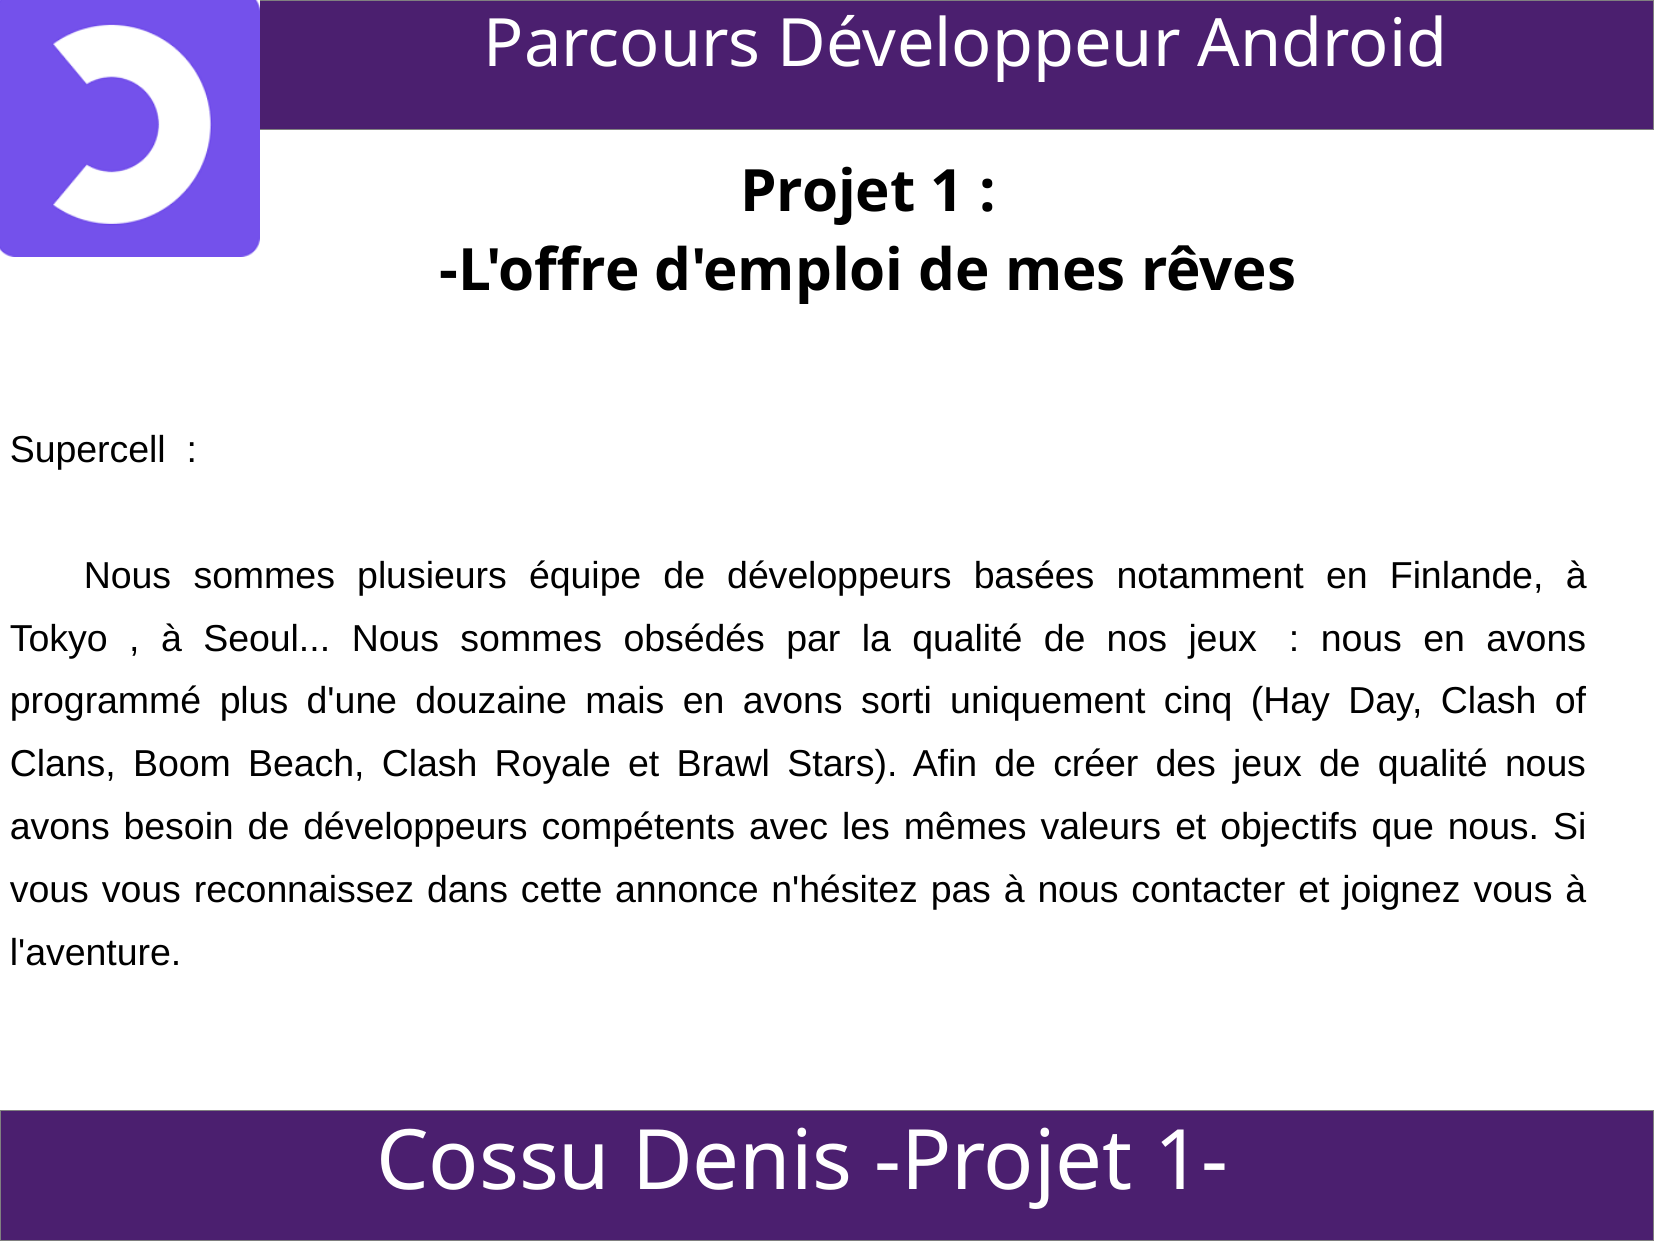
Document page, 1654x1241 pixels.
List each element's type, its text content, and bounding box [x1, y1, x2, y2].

text_box Projet 1 : -L'offre d'emploi de mes rêves [366, 141, 1371, 399]
text_box Supercell : Nous sommes plusieurs équipe de développeurs basées notamment en Finlande, à Tokyo , à Seoul... Nous sommes obsédés par la qualité de nos jeux : nous en avons programmé plus d'une douzaine mais en avons sorti uniquement cinq (Hay Day, Clash of Clans, Boom Beach, Clash Royale et Brawl Stars). Afin de créer des jeux de qualité nous avons besoin de développeurs compétents avec les mêmes valeurs et objectifs que nous. Si vous vous reconnaissez dans cette annonce n'hésitez pas à nous contacter et joignez vous à l'aventure. [0, 399, 1602, 1066]
picture [0, 0, 260, 257]
